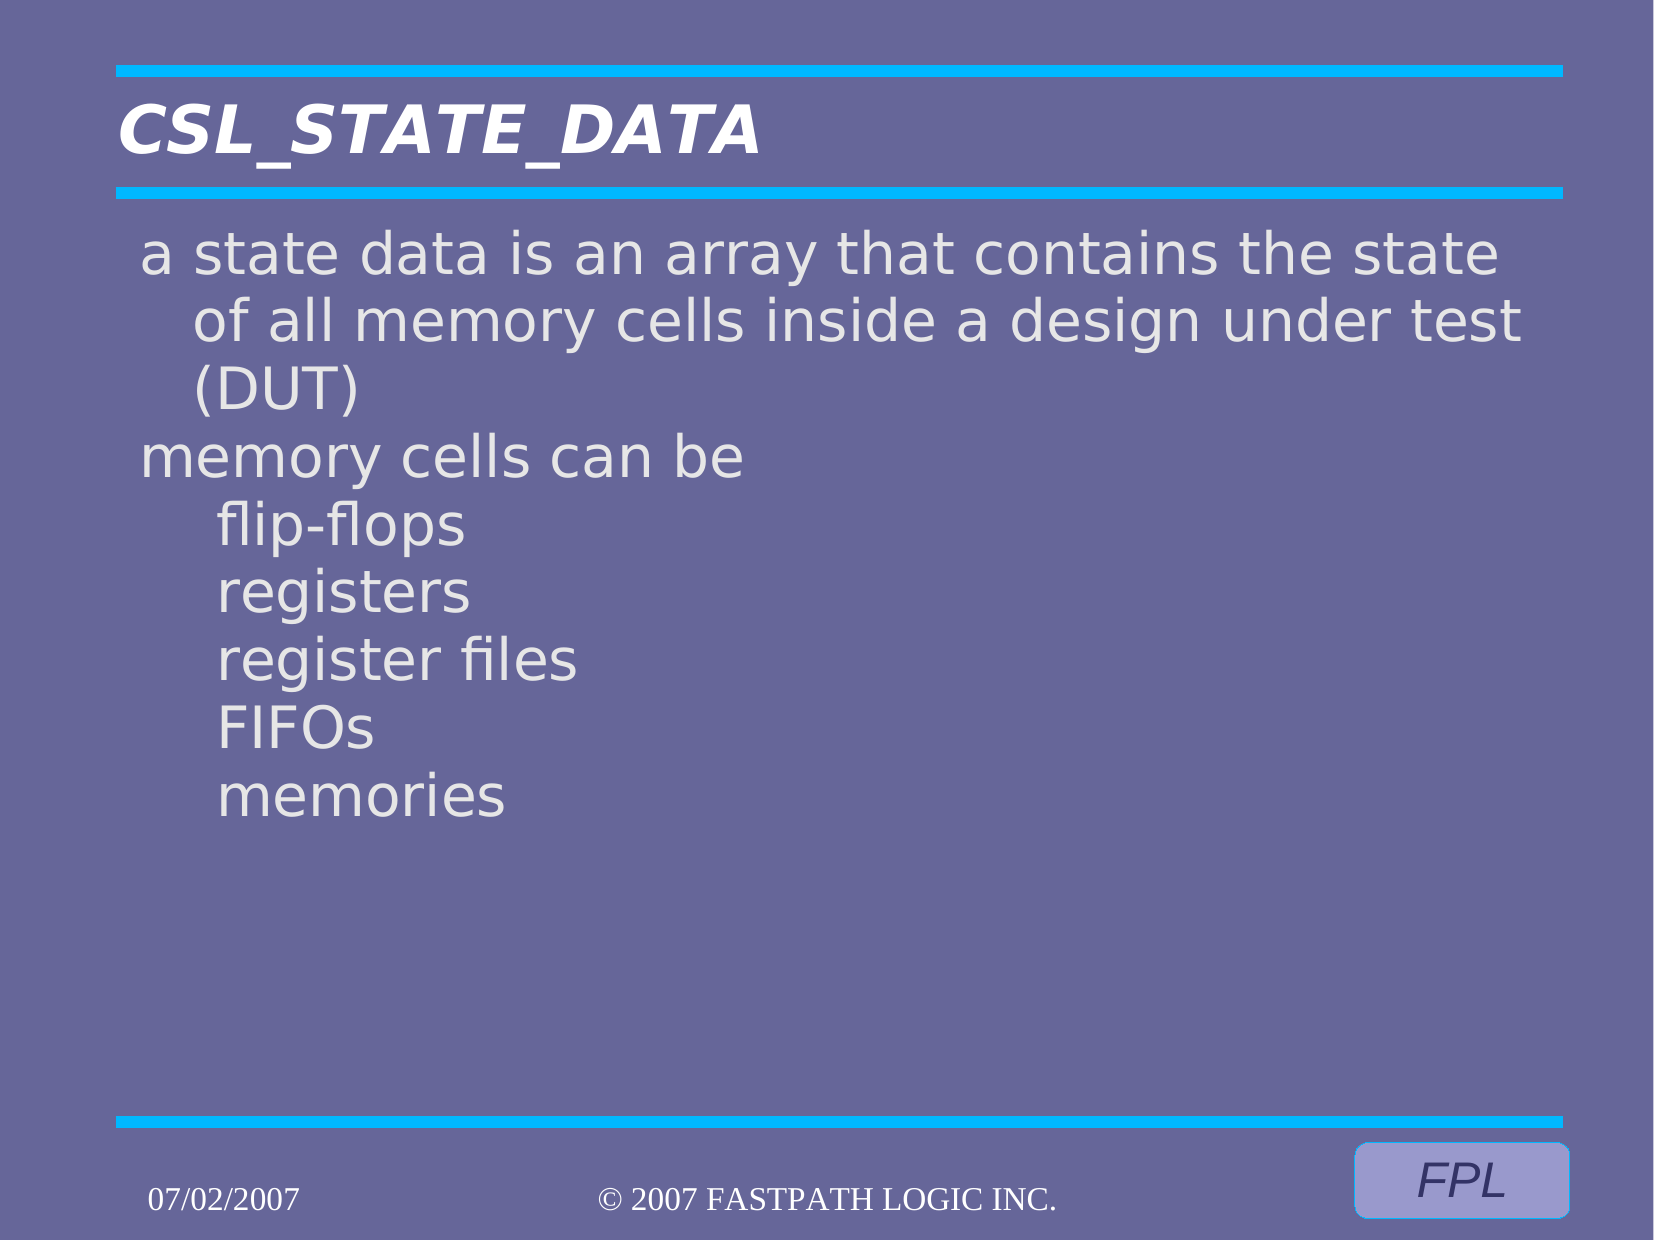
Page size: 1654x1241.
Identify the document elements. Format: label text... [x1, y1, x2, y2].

title CSL_STATE_DATA [118, 41, 1531, 219]
list a state data is an array that contains the state of all memory cells inside a design under test (DUT) memory cells can be flip-flops registers register files FIFOs memories [121, 220, 1561, 1133]
